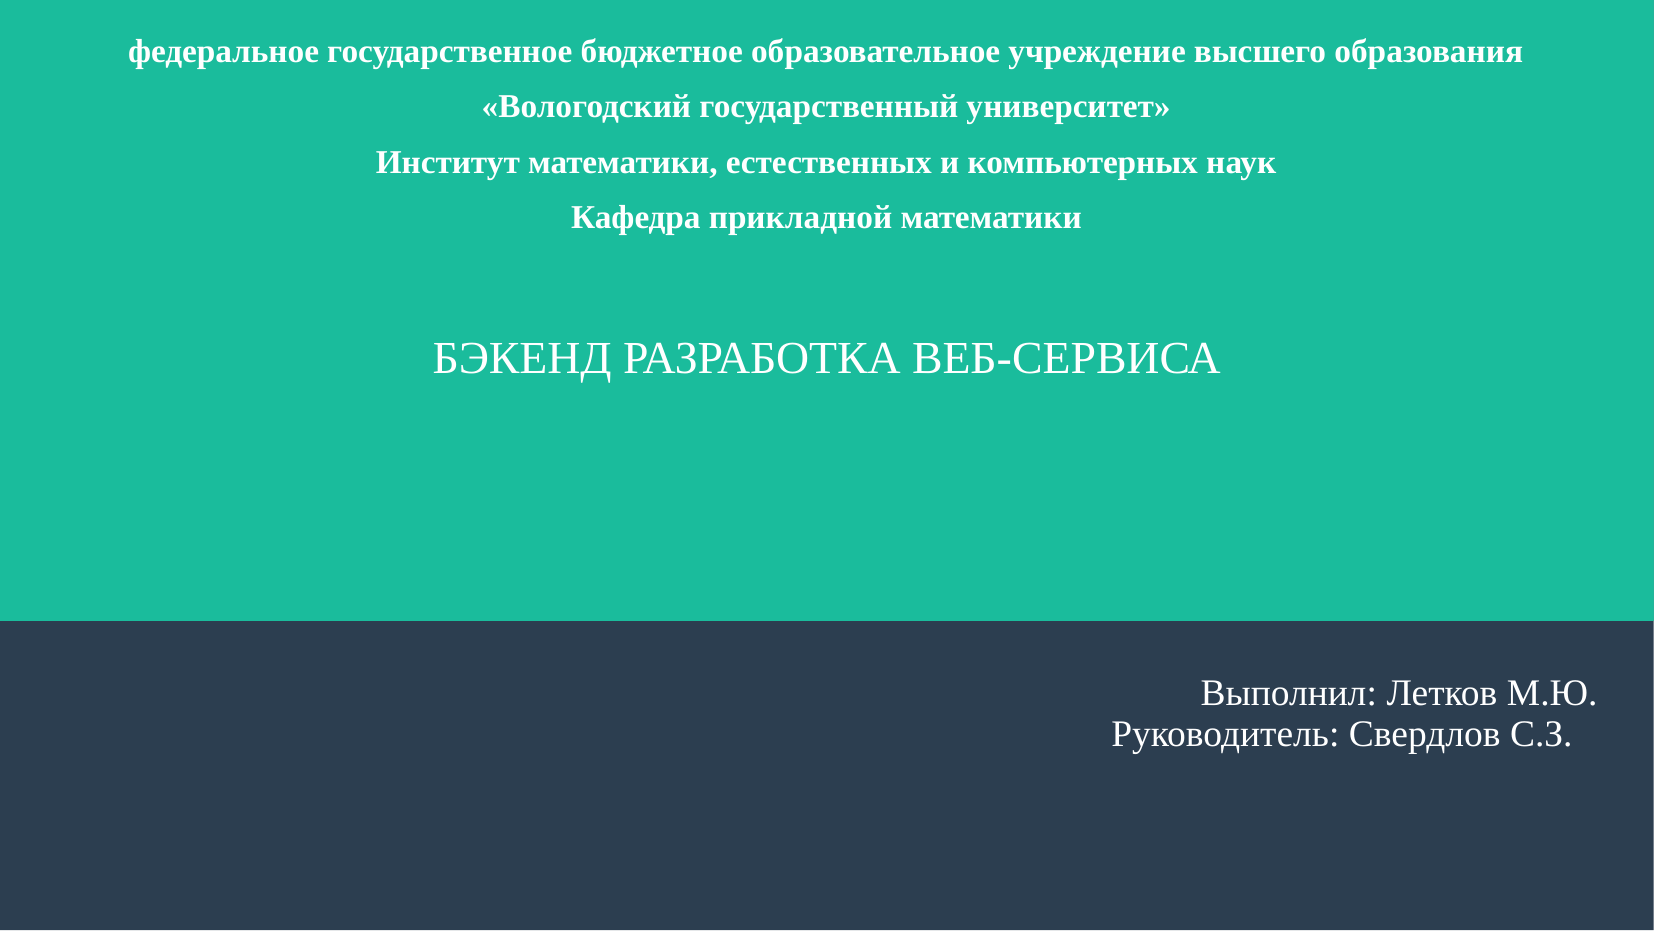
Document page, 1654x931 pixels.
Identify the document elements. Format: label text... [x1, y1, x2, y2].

subtitle БЭКЕНД РАЗРАБОТКА ВЕБ-СЕРВИСА [59, 236, 1595, 480]
text_box Выполнил: Летков М.Ю. Руководитель: Свердлов С.З. [853, 658, 1654, 768]
title федеральное государственное бюджетное образовательное учреждение высшего образования «Вологодский государственный университет» Институт математики, естественных и компьютерных наук Кафедра прикладной математики [59, 14, 1595, 236]
